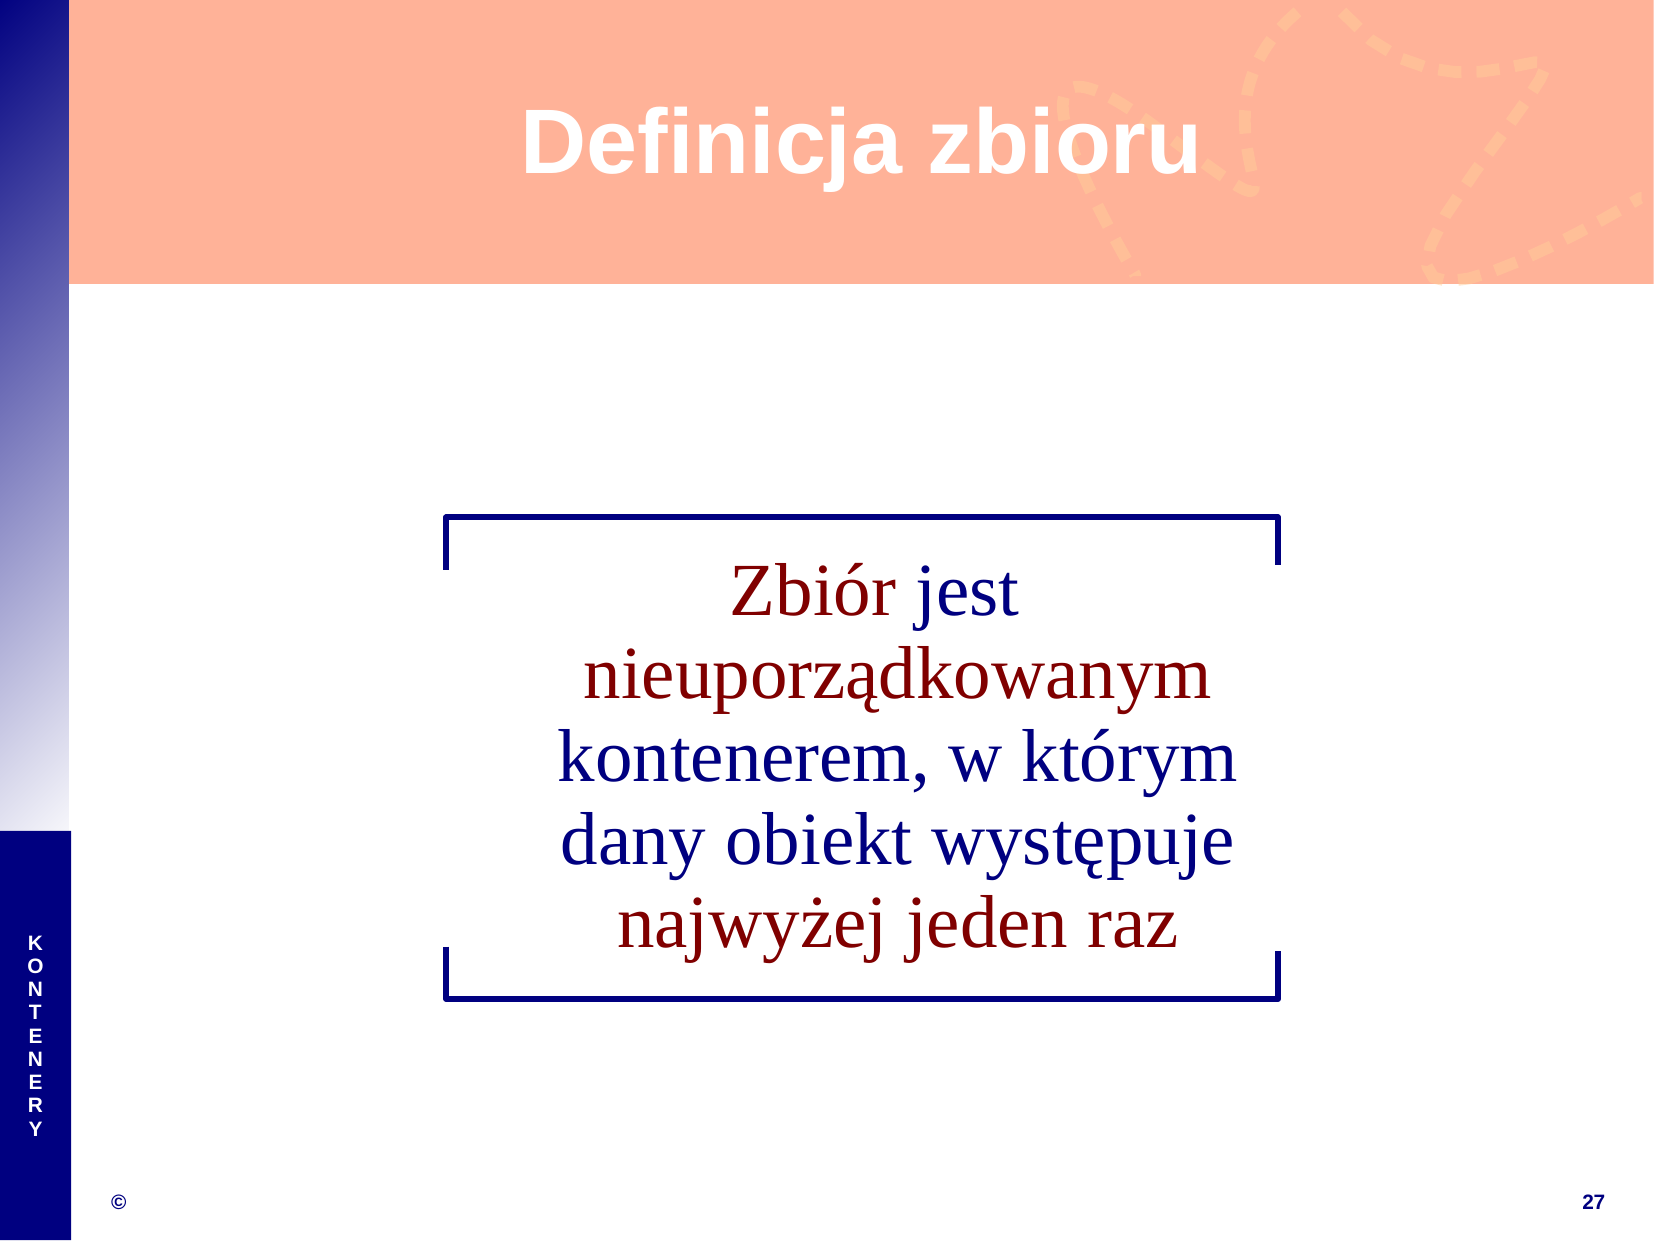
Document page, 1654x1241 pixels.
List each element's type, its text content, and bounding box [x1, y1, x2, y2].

text_box Zbiór jest nieuporządkowanym kontenerem, w którym dany obiekt występuje najwyżej jeden raz [461, 482, 1263, 1030]
title Definicja zbioru [70, 37, 1654, 246]
text_box K O N T E N E R Y [0, 830, 71, 1241]
